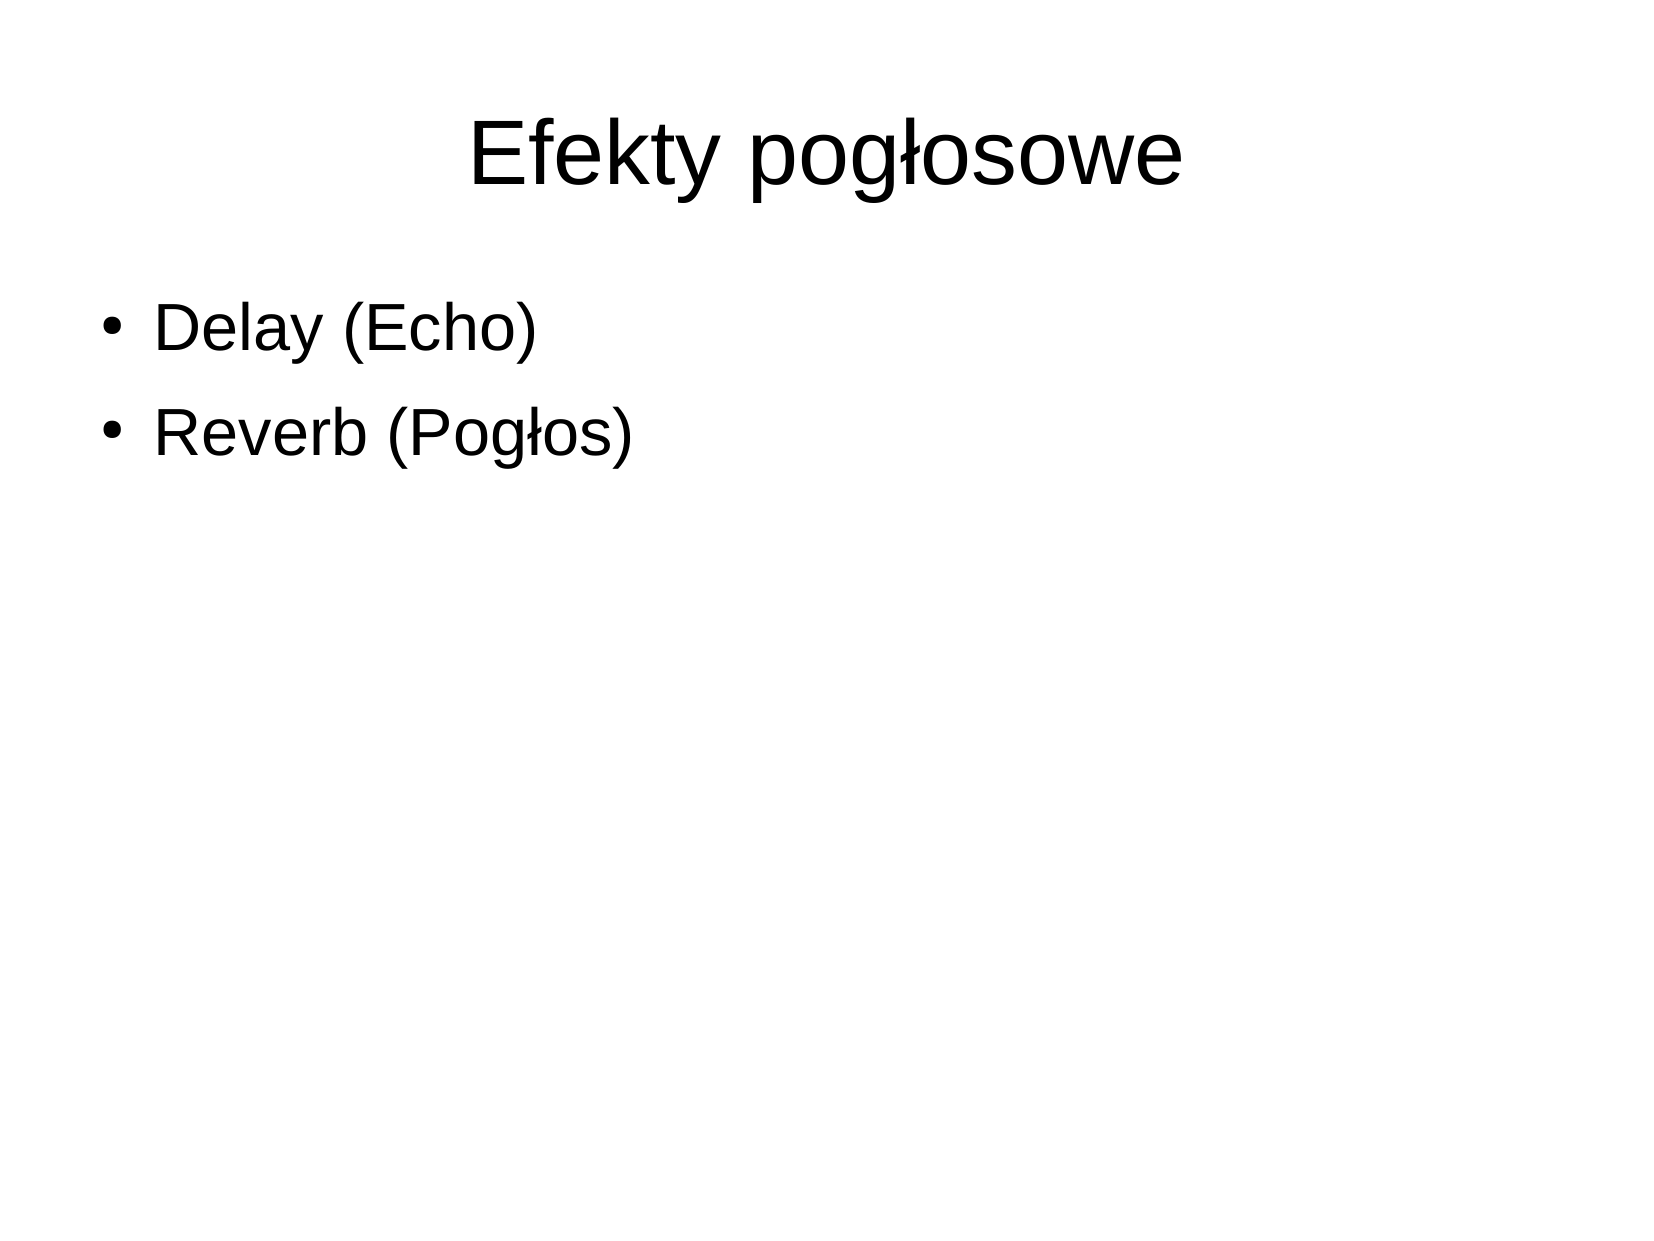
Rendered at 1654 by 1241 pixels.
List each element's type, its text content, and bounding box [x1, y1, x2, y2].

list Delay (Echo) Reverb (Pogłos) [82, 290, 1571, 1010]
title Efekty pogłosowe [82, 49, 1571, 257]
